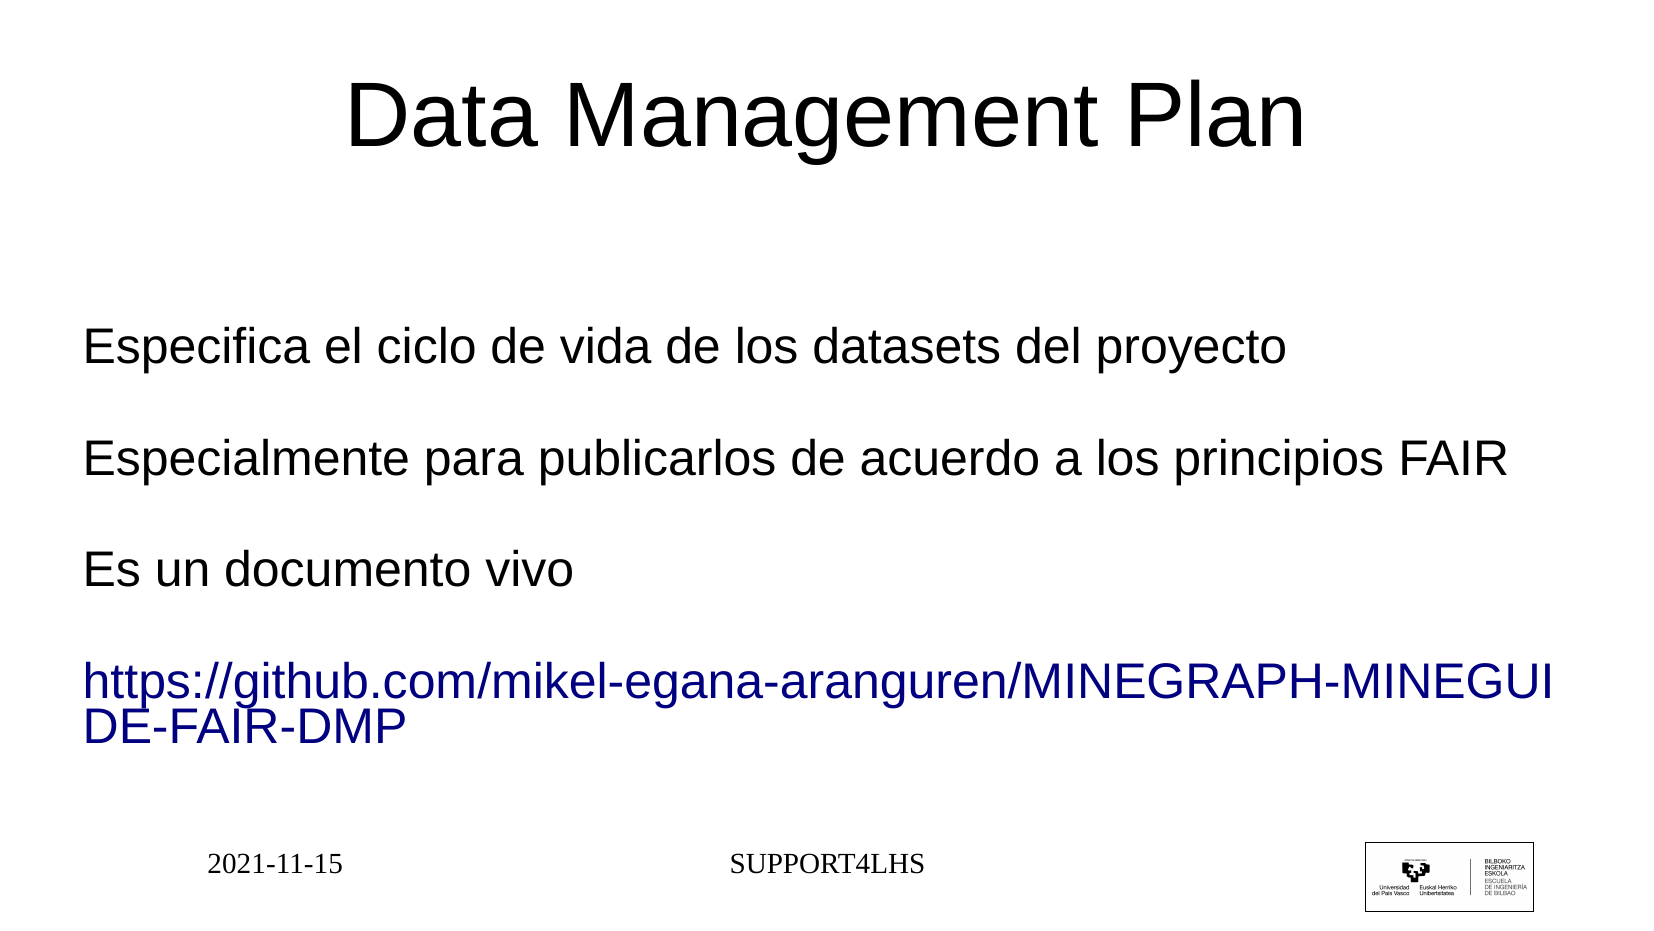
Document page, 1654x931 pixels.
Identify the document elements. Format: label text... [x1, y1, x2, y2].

title Data Management Plan [82, 37, 1571, 193]
subtitle Especifica el ciclo de vida de los datasets del proyecto Especialmente para publicarlos de acuerdo a los principios FAIR Es un documento vivo https://github.com/mikel-egana-aranguren/MINEGRAPH-MINEGUIDE-FAIR-DMP [82, 270, 1571, 814]
picture [1366, 843, 1533, 911]
